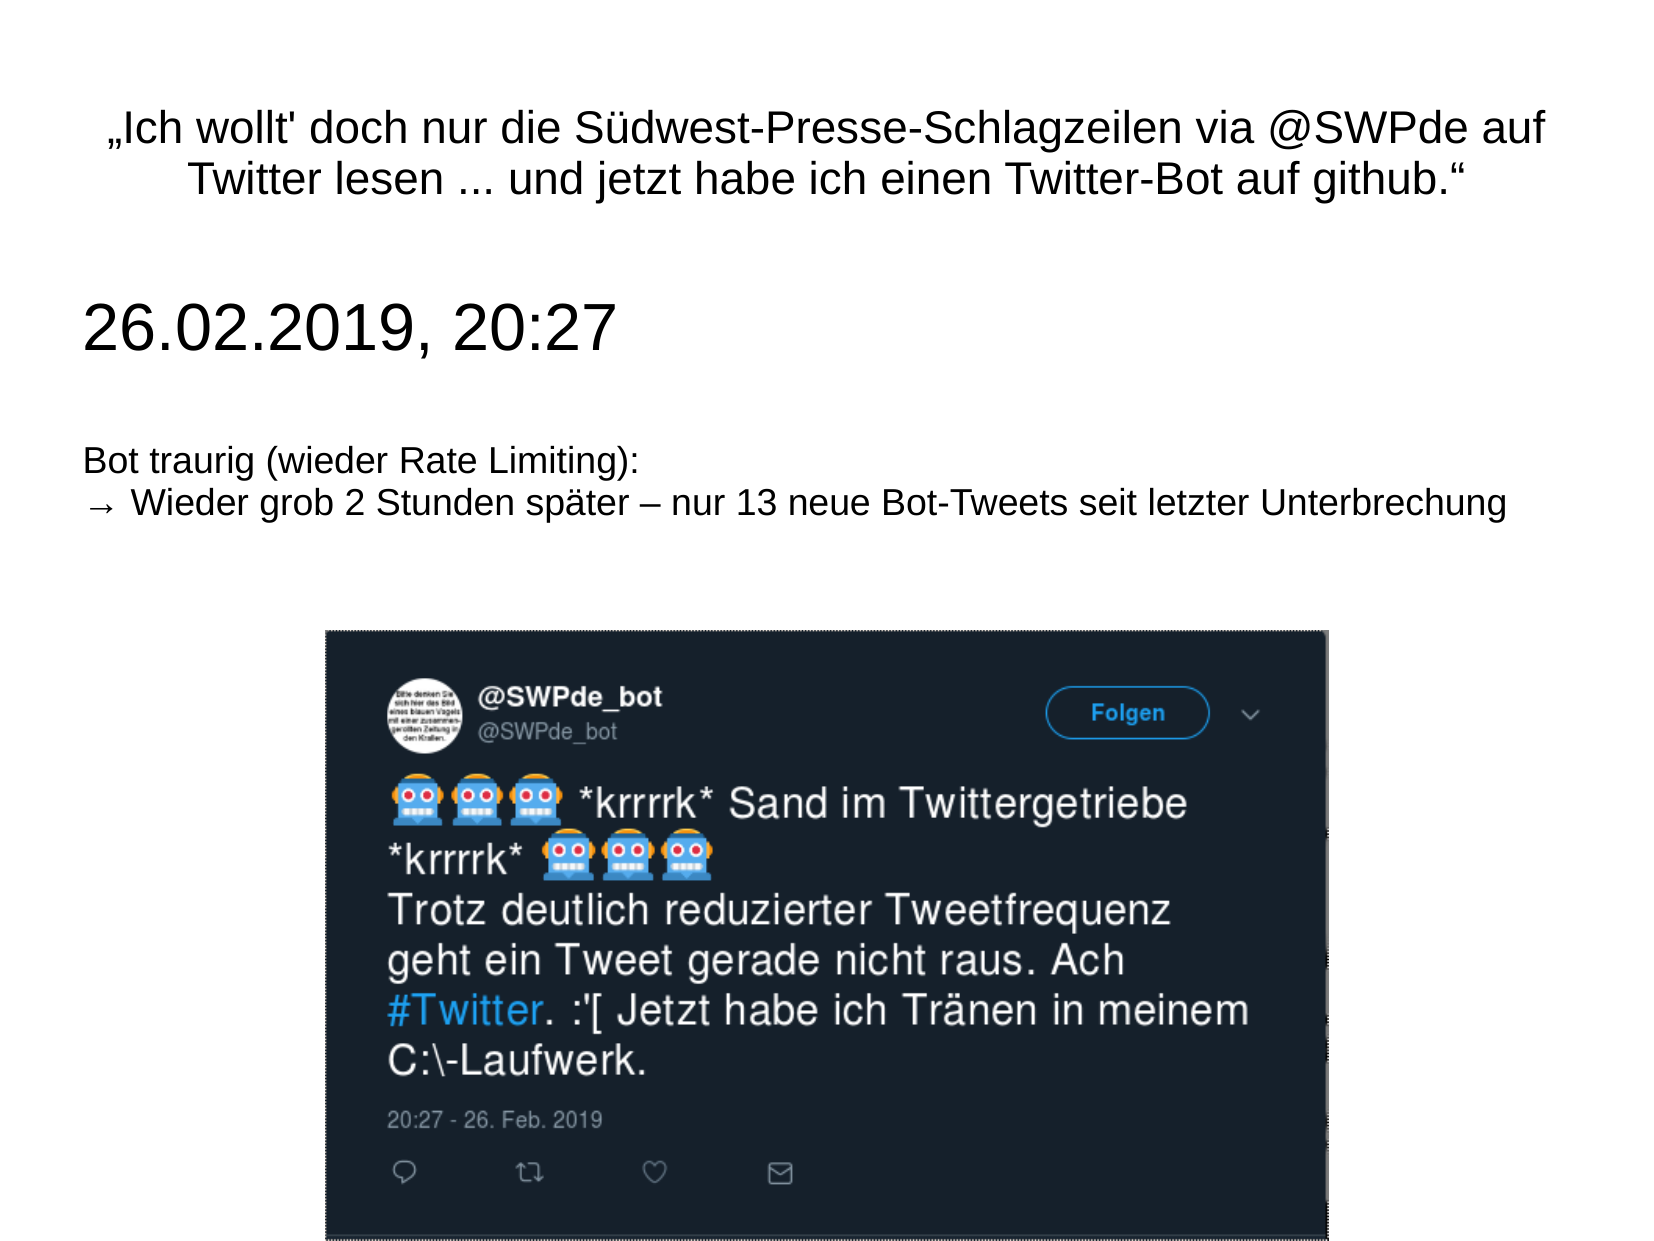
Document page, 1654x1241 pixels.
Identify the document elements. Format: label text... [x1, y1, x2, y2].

title „Ich wollt' doch nur die Südwest-Presse-Schlagzeilen via @SWPde auf Twitter lesen ... und jetzt habe ich einen Twitter-Bot auf github.“ [82, 49, 1571, 257]
picture [325, 630, 1329, 1241]
subtitle 26.02.2019, 20:27 Bot traurig (wieder Rate Limiting): → Wieder grob 2 Stunden später – nur 13 neue Bot-Tweets seit letzter Unterbrechung [82, 290, 1571, 1010]
